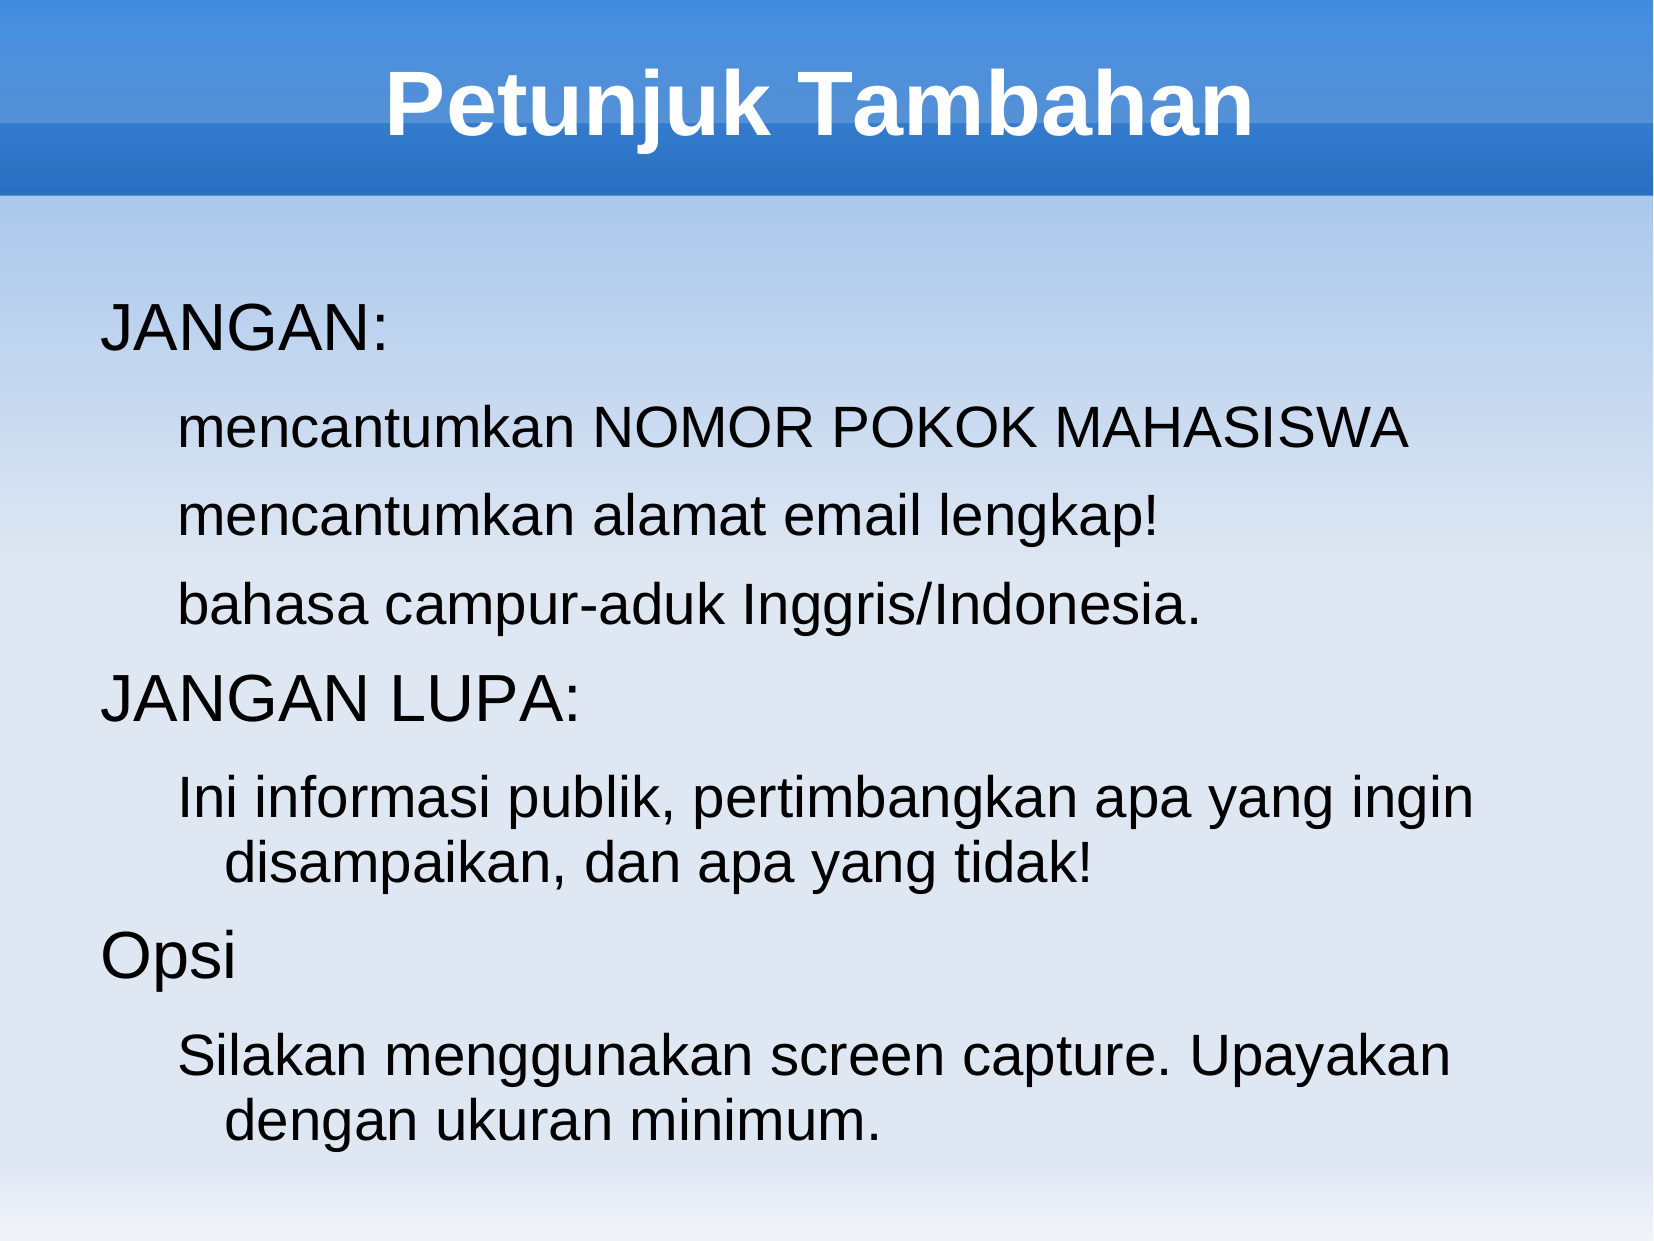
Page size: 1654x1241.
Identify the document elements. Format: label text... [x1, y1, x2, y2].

list JANGAN: mencantumkan NOMOR POKOK MAHASISWA mencantumkan alamat email lengkap! bahasa campur-aduk Inggris/Indonesia. JANGAN LUPA: Ini informasi publik, pertimbangkan apa yang ingin disampaikan, dan apa yang tidak! Opsi Silakan menggunakan screen capture. Upayakan dengan ukuran minimum. [82, 290, 1571, 1153]
title Petunjuk Tambahan [76, 7, 1565, 200]
picture [0, 0, 1654, 1241]
